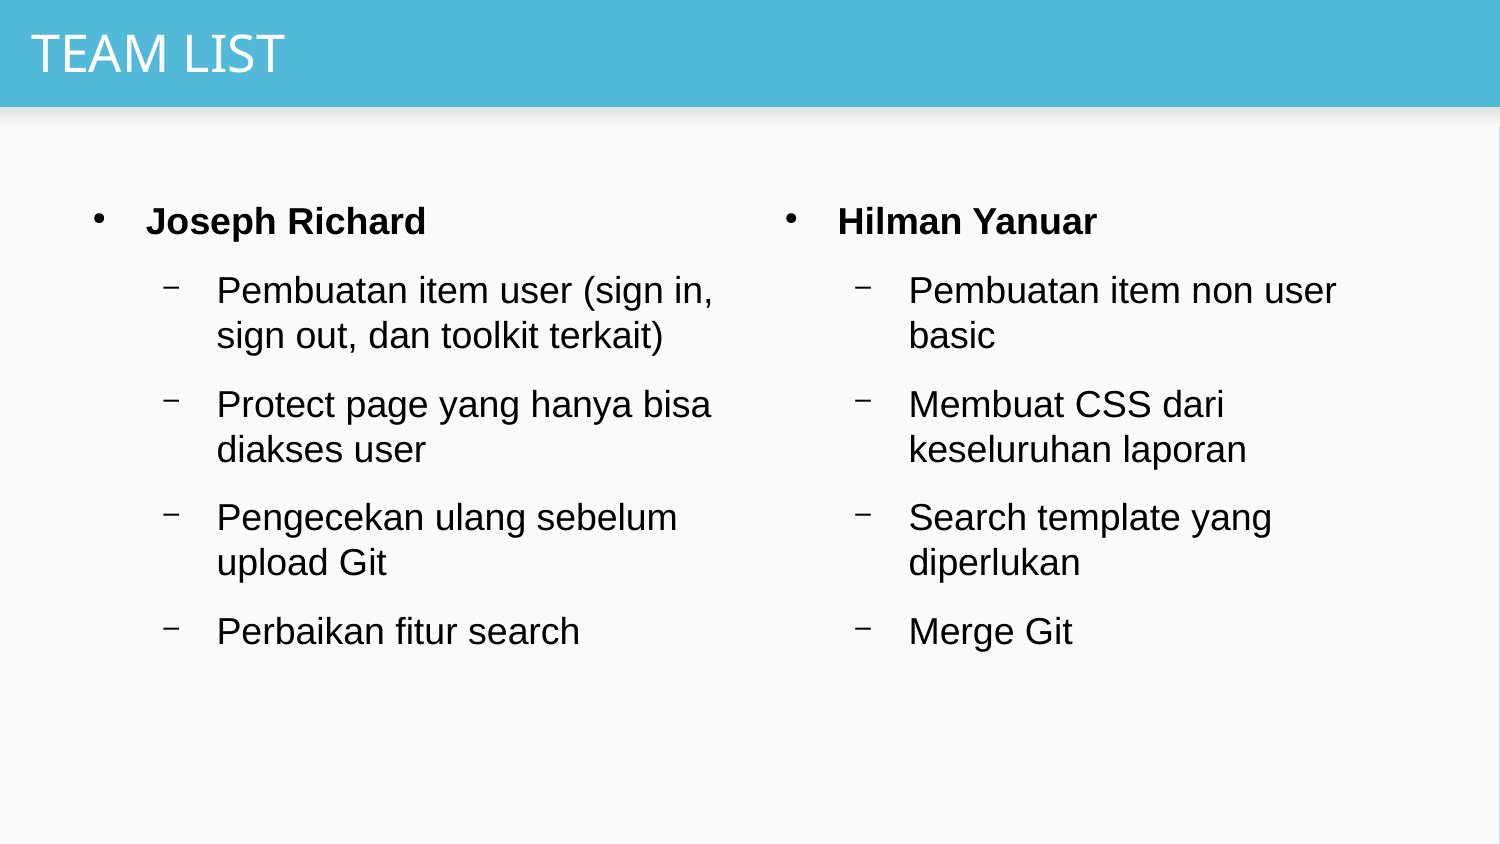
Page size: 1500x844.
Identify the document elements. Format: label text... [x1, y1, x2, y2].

list Joseph Richard Pembuatan item user (sign in, sign out, dan toolkit terkait) Protect page yang hanya bisa diakses user Pengecekan ulang sebelum upload Git Perbaikan fitur search [75, 197, 734, 687]
title TEAM LIST [16, 2, 1464, 102]
list Hilman Yanuar Pembuatan item non user basic Membuat CSS dari keseluruhan laporan Search template yang diperlukan Merge Git [766, 197, 1426, 687]
